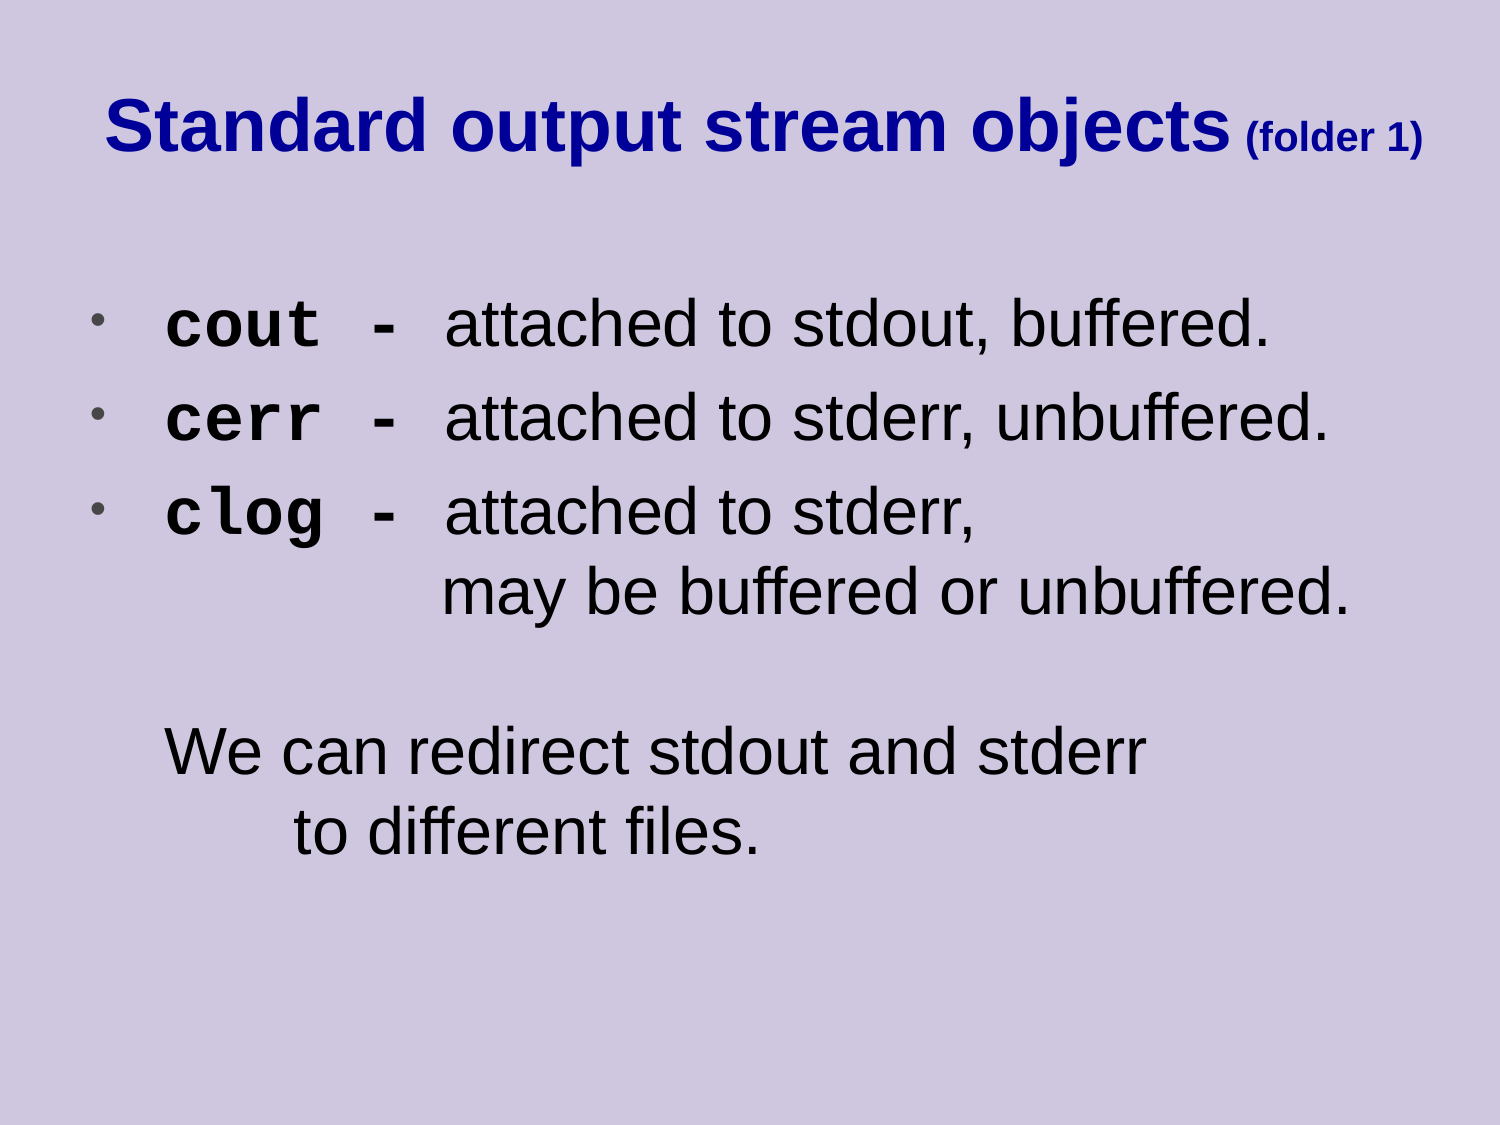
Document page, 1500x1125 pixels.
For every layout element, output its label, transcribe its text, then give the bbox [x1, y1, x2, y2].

text_box Standard output stream objects (folder 1) [89, 27, 1468, 187]
text_box cout - attached to stdout, buffered. cerr - attached to stderr, unbuffered. clog - attached to stderr, may be buffered or unbuffered. We can redirect stdout and stderr to different files. [74, 187, 1500, 1067]
